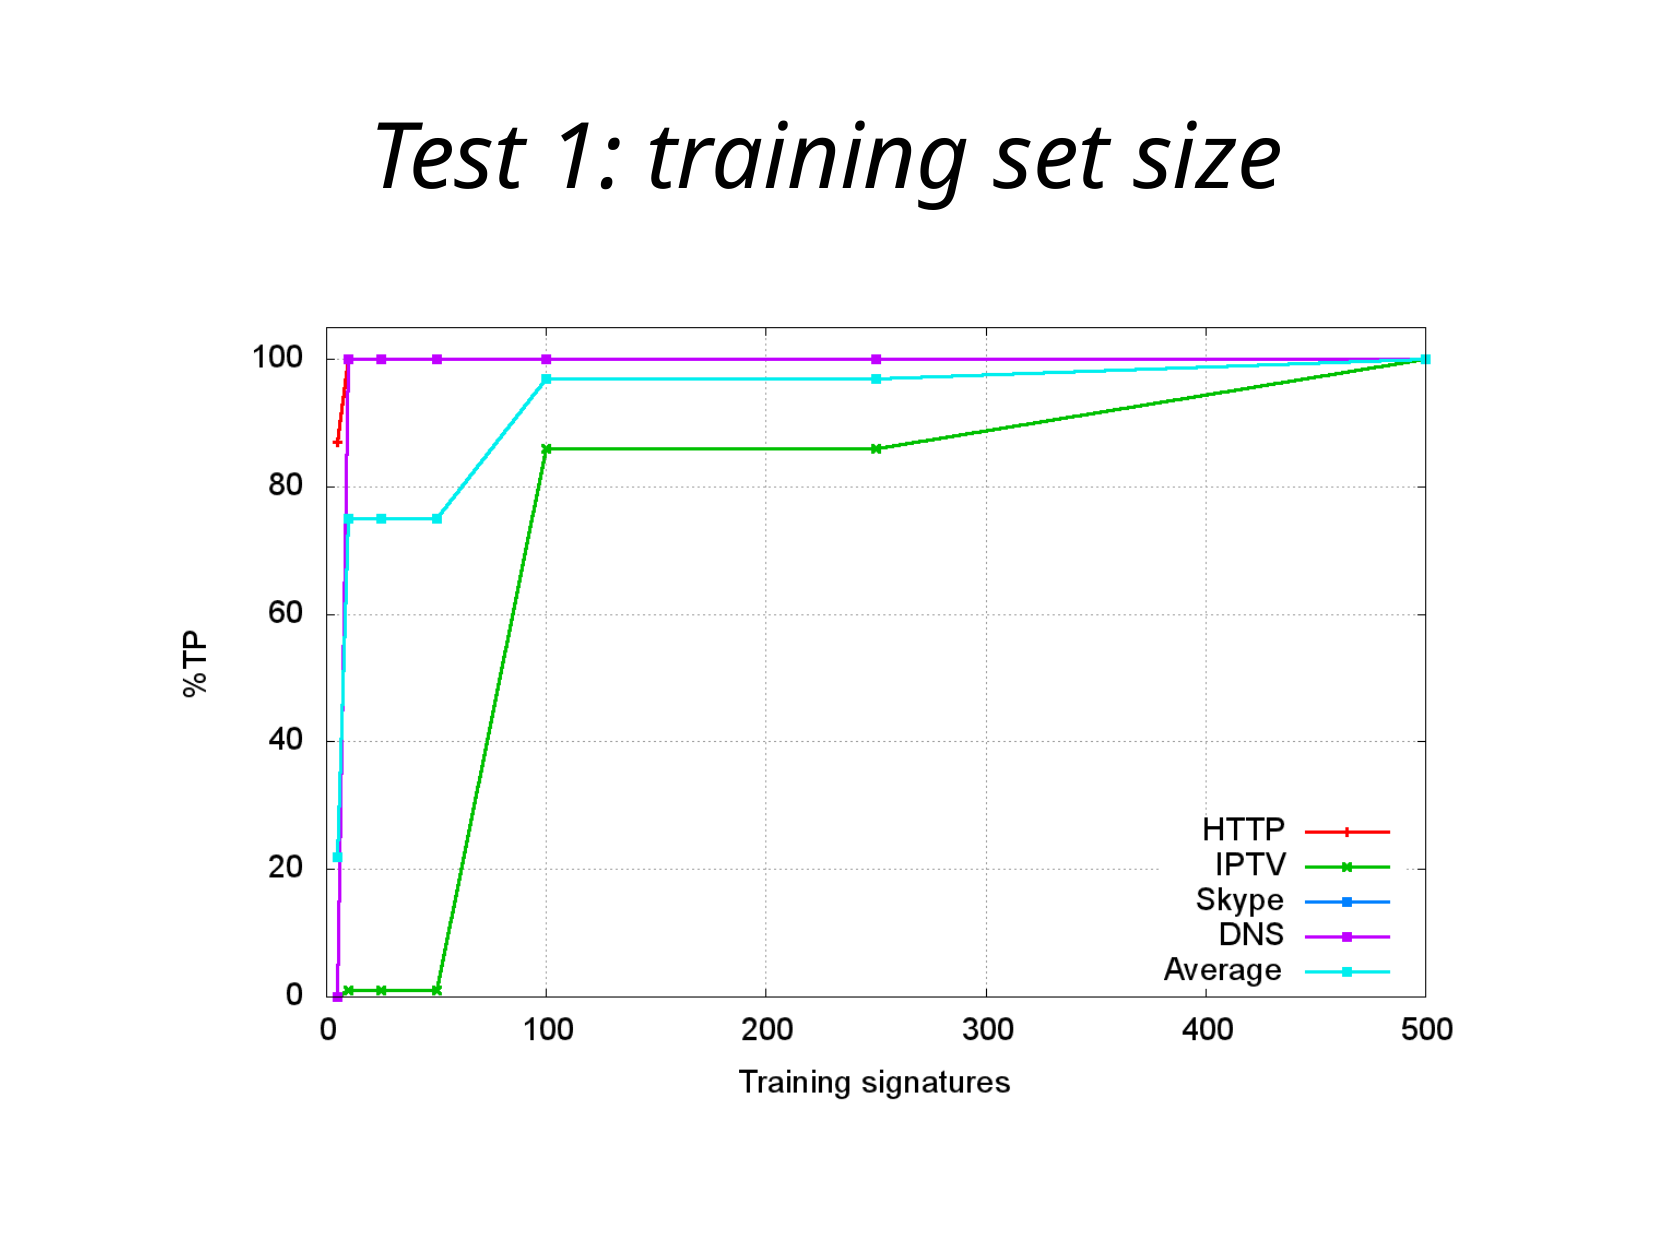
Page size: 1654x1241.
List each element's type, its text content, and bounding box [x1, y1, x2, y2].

title Test 1: training set size [82, 49, 1571, 257]
picture [171, 290, 1482, 1109]
